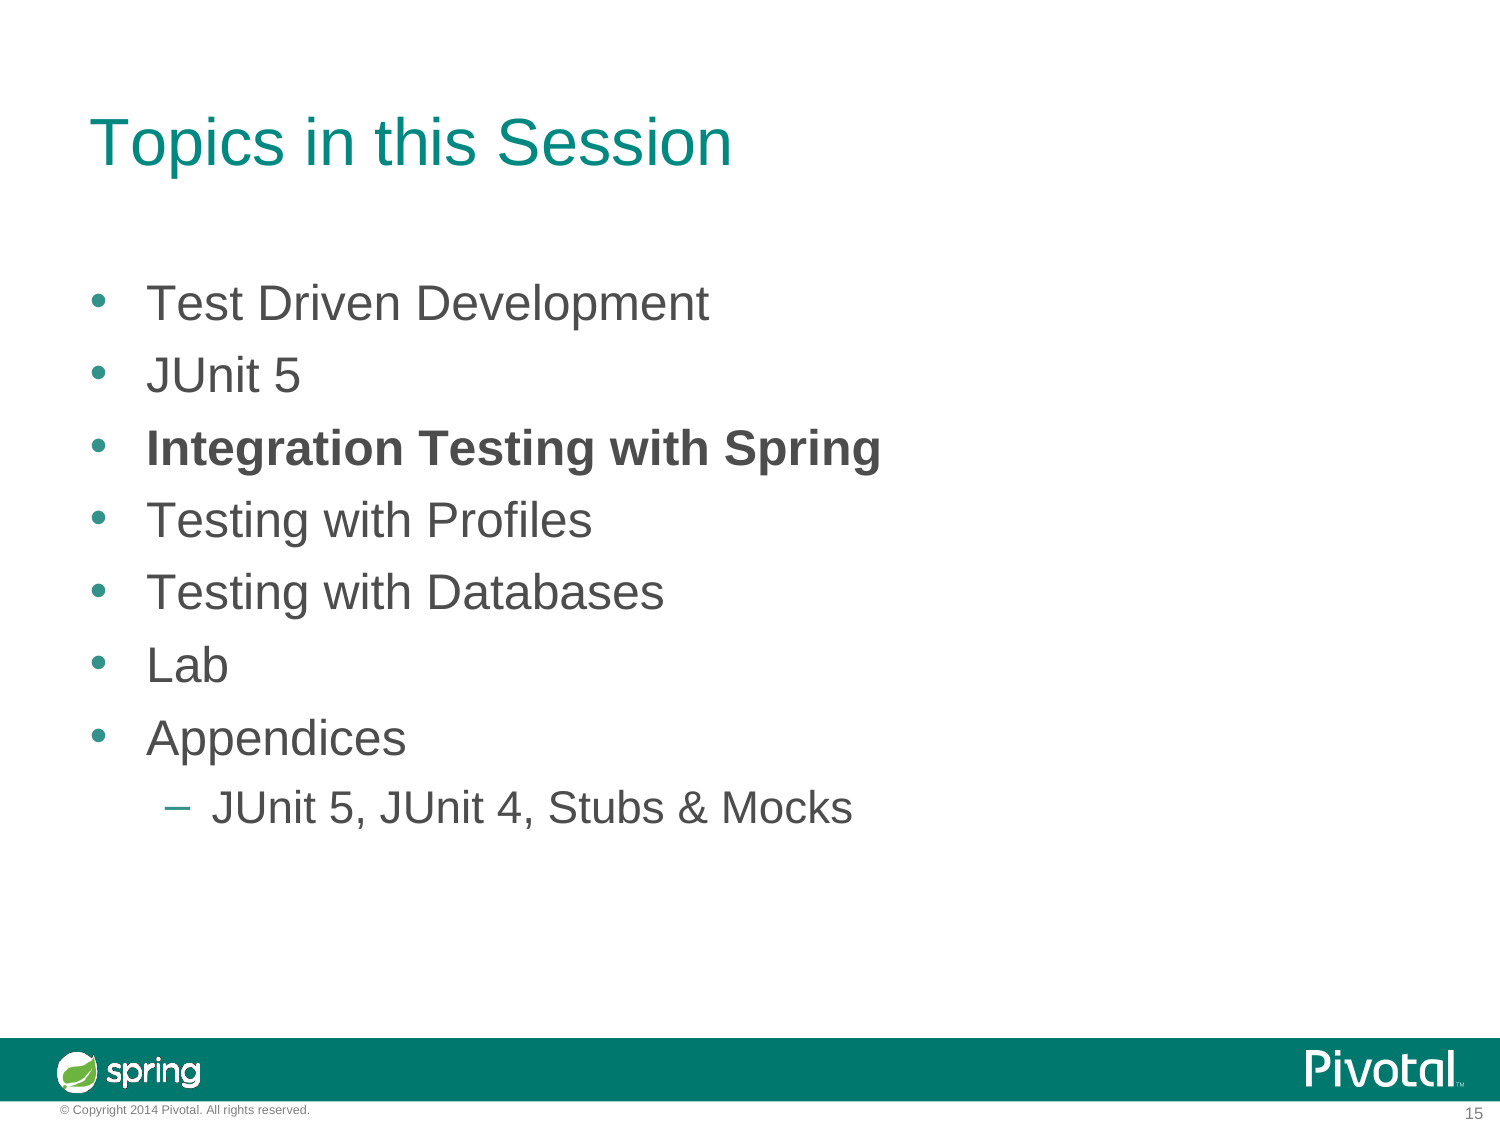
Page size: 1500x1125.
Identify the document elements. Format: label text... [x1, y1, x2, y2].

picture [1306, 1050, 1464, 1087]
list Test Driven Development JUnit 5 Integration Testing with Spring Testing with Profiles Testing with Databases Lab Appendices JUnit 5, JUnit 4, Stubs & Mocks [75, 262, 1426, 1005]
picture [32, 1041, 210, 1103]
title Topics in this Session [75, 45, 1426, 233]
